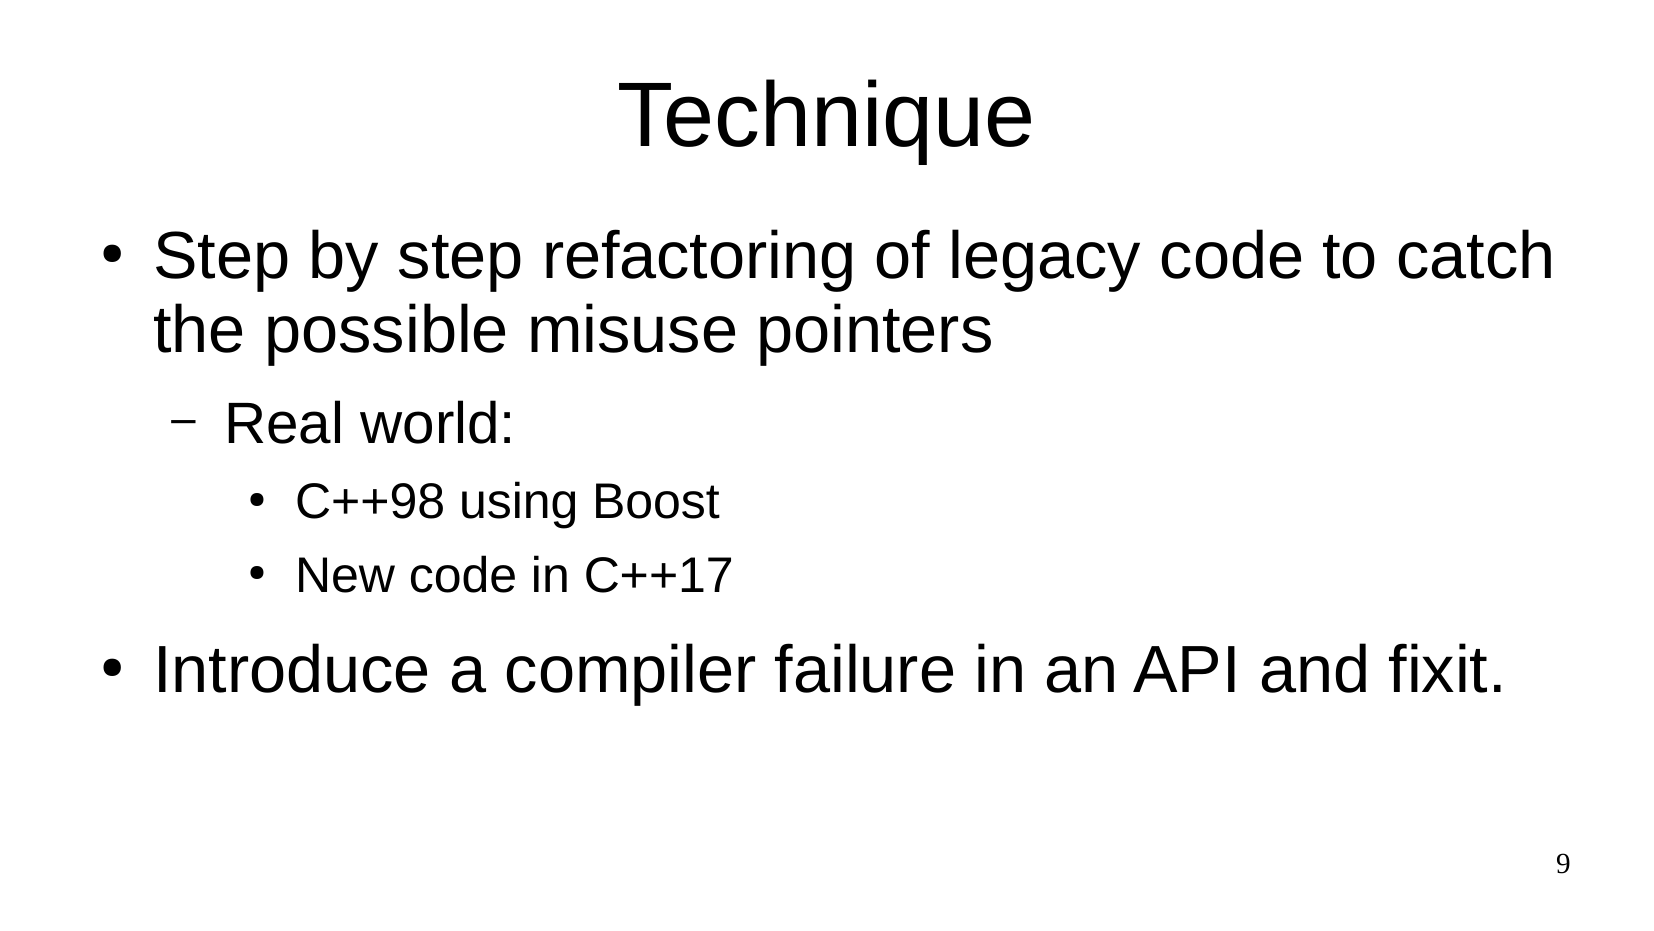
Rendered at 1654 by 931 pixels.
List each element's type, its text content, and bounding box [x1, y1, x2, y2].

title Technique [82, 37, 1571, 193]
list Step by step refactoring of legacy code to catch the possible misuse pointers Real world: C++98 using Boost New code in C++17 Introduce a compiler failure in an API and fixit. [82, 217, 1571, 758]
